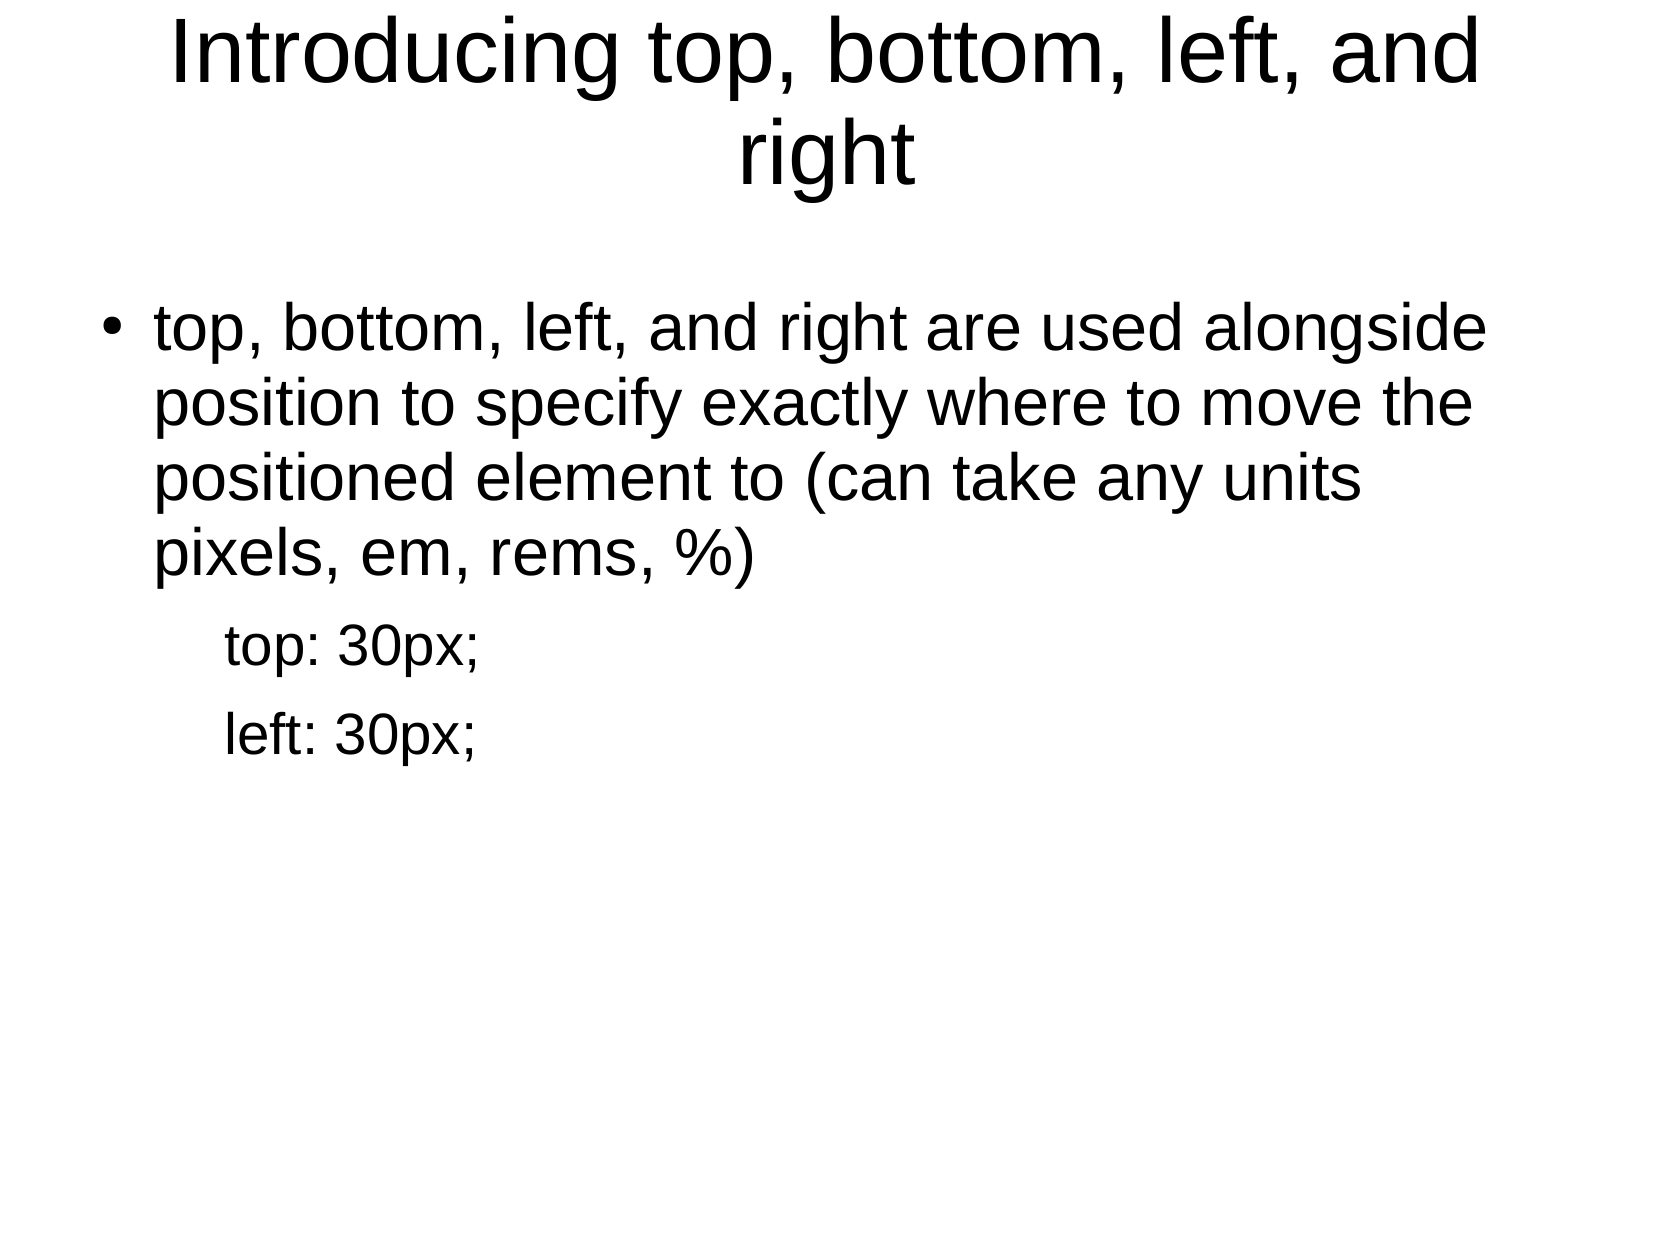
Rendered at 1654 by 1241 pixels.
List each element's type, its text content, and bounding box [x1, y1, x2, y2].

list top, bottom, left, and right are used alongside position to specify exactly where to move the positioned element to (can take any units pixels, em, rems, %) top: 30px; left: 30px; [82, 290, 1571, 1010]
title Introducing top, bottom, left, and right [82, 0, 1571, 290]
